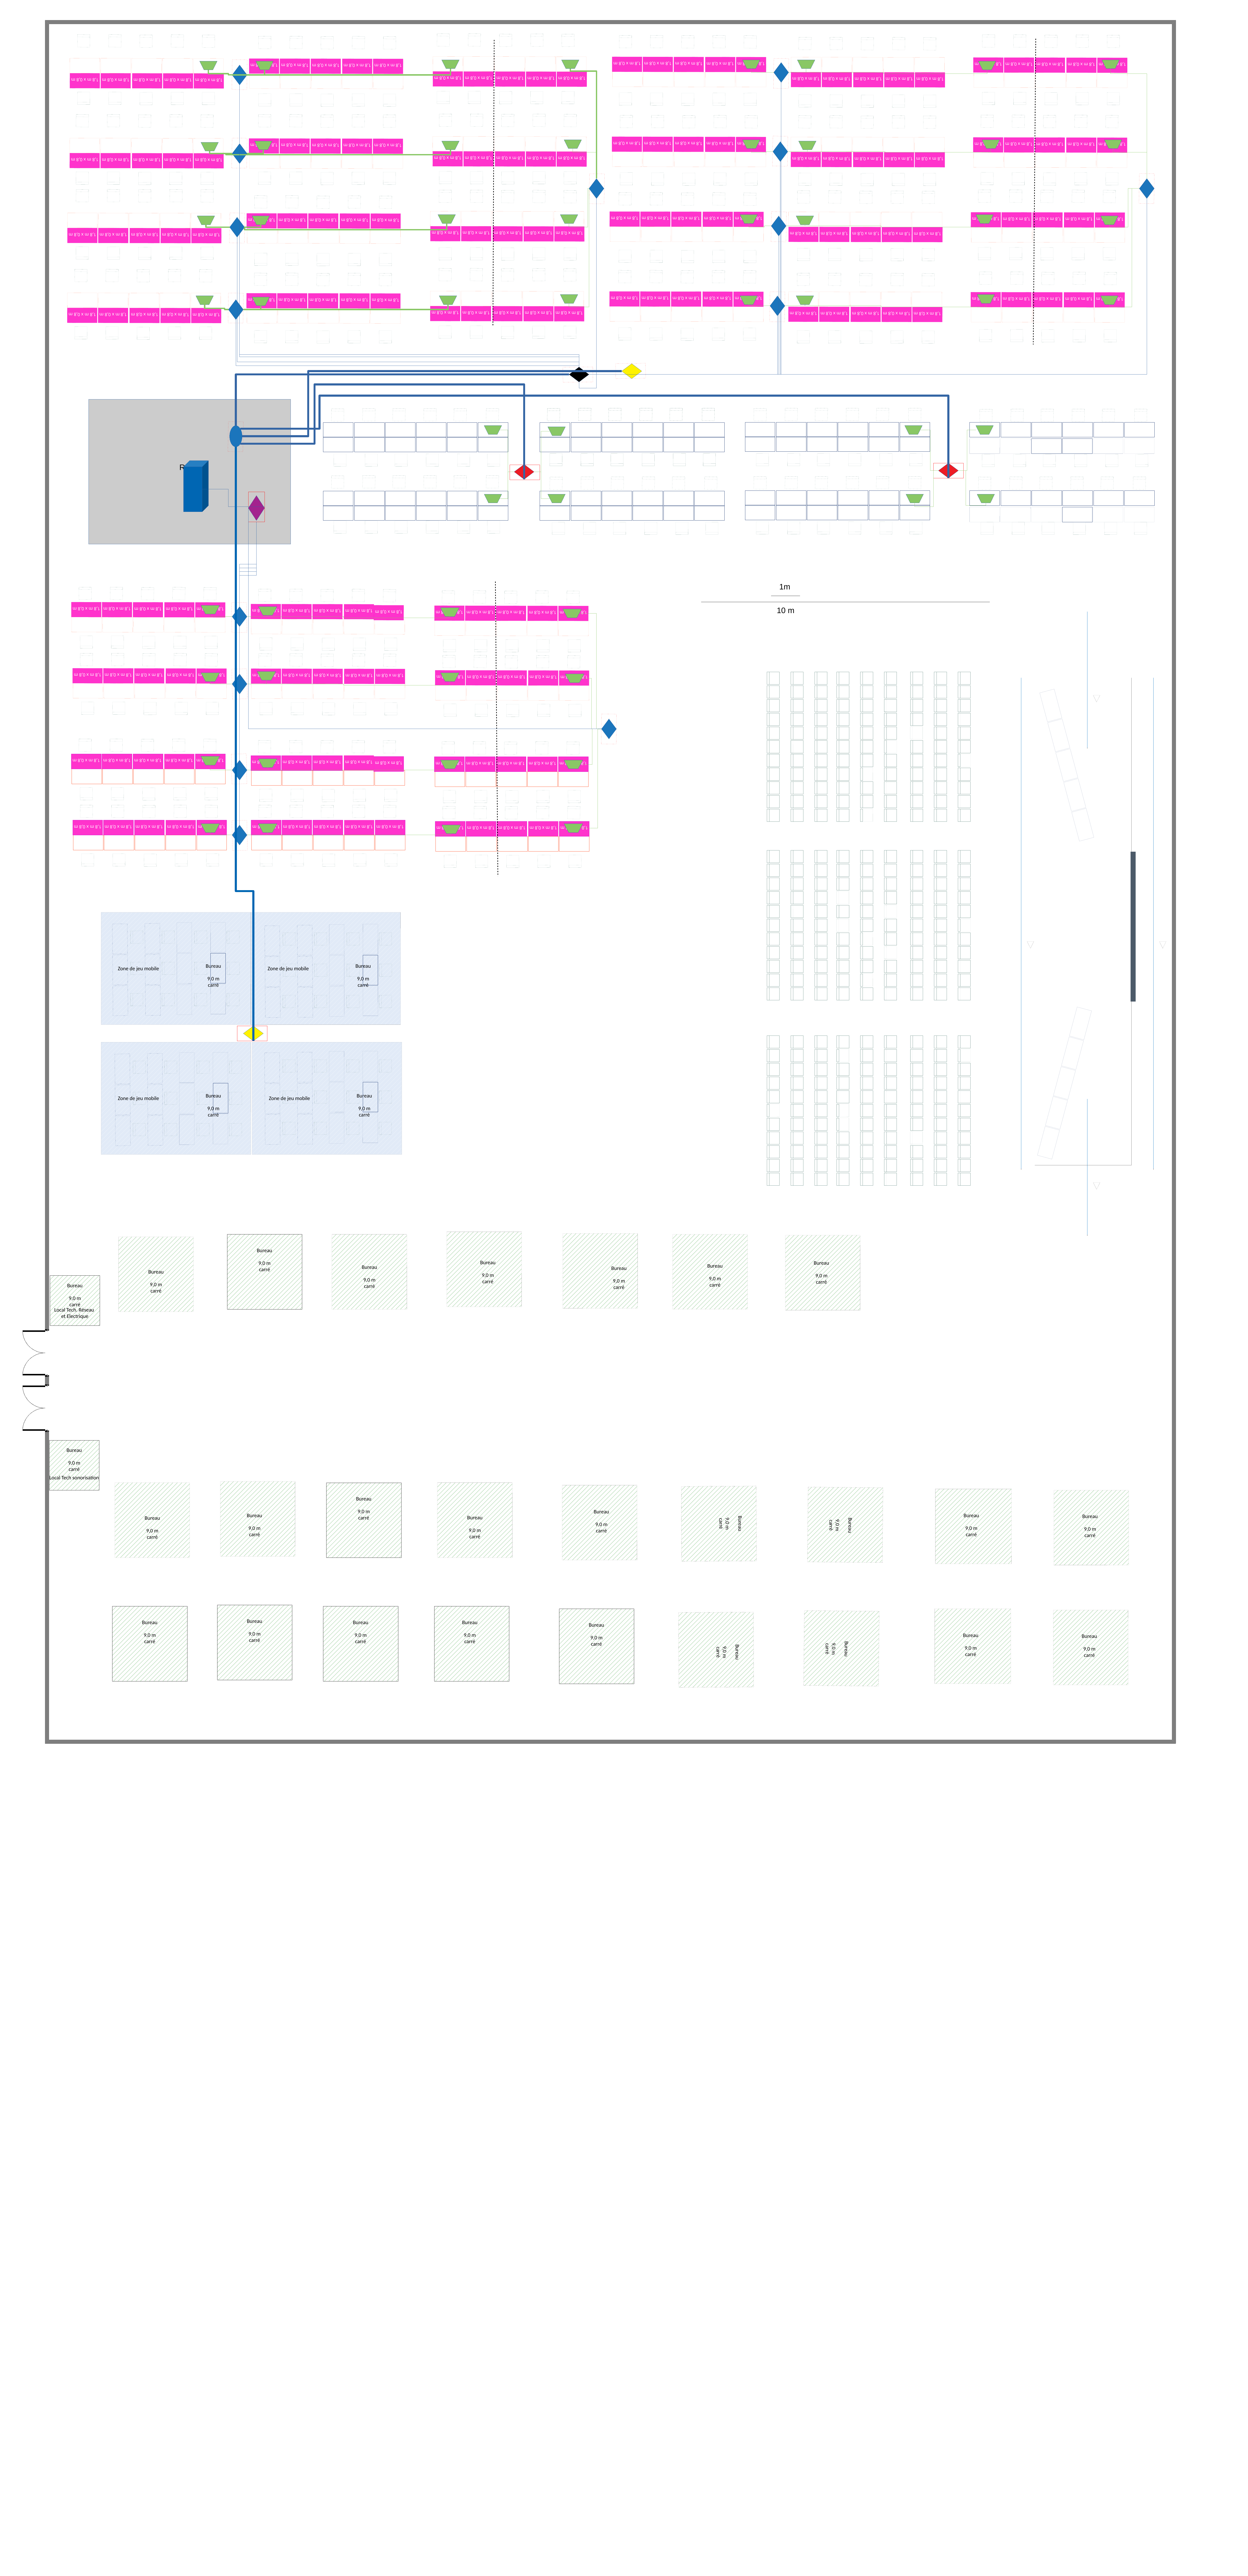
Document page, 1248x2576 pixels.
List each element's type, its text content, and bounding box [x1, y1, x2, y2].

text_box [610, 212, 639, 215]
text_box [524, 238, 553, 241]
text_box Bureau 9,0 m carré [957, 1627, 985, 1669]
text_box [913, 239, 942, 242]
text_box [640, 292, 670, 294]
text_box 1,8 m x 0,8 m [741, 299, 744, 304]
text_box 1,8 m x 0,8 m [662, 294, 710, 304]
text_box [526, 152, 556, 154]
text_box 1,8 m x 0,8 m [204, 671, 232, 681]
text_box [161, 320, 190, 323]
text_box [796, 296, 814, 305]
text_box [703, 224, 733, 227]
text_box [435, 825, 465, 836]
text_box [976, 425, 993, 435]
text_box [851, 239, 881, 242]
text_box [557, 72, 587, 75]
text_box [1111, 70, 1127, 73]
text_box 1,8 m x 0,8 m [548, 75, 595, 84]
text_box [906, 494, 924, 503]
text_box 1,8 m x 0,8 m [289, 758, 304, 768]
text_box [495, 84, 525, 86]
text_box [280, 139, 310, 141]
text_box 1,8 m x 0,8 m [266, 672, 290, 681]
text_box [313, 681, 343, 684]
text_box 1,8 m x 0,8 m [488, 673, 535, 683]
text_box Régie [228, 422, 235, 452]
text_box [497, 834, 527, 836]
text_box 1,8 m x 0,8 m [422, 229, 453, 238]
text_box 1,8 m x 0,8 m [351, 607, 383, 616]
text_box [249, 139, 279, 150]
text_box [237, 674, 239, 694]
text_box [465, 618, 495, 621]
text_box [496, 606, 526, 609]
text_box [45, 1375, 49, 1376]
text_box 1m [776, 581, 794, 593]
text_box [313, 669, 343, 672]
text_box 1,8 m x 0,8 m [203, 610, 210, 615]
text_box [373, 71, 403, 74]
text_box [309, 213, 338, 216]
text_box [195, 766, 210, 769]
text_box [23, 1374, 45, 1375]
text_box 1,8 m x 0,8 m [123, 156, 171, 165]
text_box [254, 1027, 264, 1040]
text_box [282, 617, 311, 619]
text_box Régie [237, 399, 291, 428]
text_box Bureau 9,0 m carré [213, 1114, 227, 1129]
text_box 1,8 m x 0,8 m [985, 215, 1009, 224]
text_box Zone de jeu mobile [265, 963, 280, 974]
text_box [1054, 1490, 1129, 1565]
text_box [282, 820, 312, 823]
text_box Zone de jeu mobile [266, 1093, 280, 1103]
text_box [554, 306, 584, 309]
text_box [249, 59, 279, 70]
text_box [134, 668, 164, 671]
text_box [575, 367, 583, 370]
text_box [130, 308, 159, 311]
text_box [344, 604, 374, 607]
text_box 1,8 m x 0,8 m [64, 823, 111, 832]
text_box [313, 768, 342, 770]
text_box 1,8 m x 0,8 m [1132, 215, 1133, 225]
text_box [430, 306, 447, 309]
text_box [673, 1234, 747, 1309]
text_box [197, 669, 227, 671]
text_box [249, 495, 264, 507]
text_box Zone de jeu mobile [285, 964, 295, 974]
text_box [442, 60, 459, 69]
text_box [254, 912, 400, 1025]
text_box [98, 320, 128, 323]
text_box 1,8 m x 0,8 m [247, 61, 264, 71]
text_box 1,8 m x 0,8 m [92, 156, 123, 165]
text_box [1035, 138, 1065, 140]
text_box 1,8 m x 0,8 m [374, 608, 412, 617]
text_box [465, 606, 495, 609]
text_box [233, 76, 247, 85]
text_box [612, 137, 642, 140]
text_box [199, 61, 217, 70]
text_box 1,8 m x 0,8 m [786, 230, 811, 239]
text_box [237, 607, 239, 626]
text_box [73, 680, 102, 683]
text_box [434, 606, 464, 617]
text_box Zone de jeu mobile [130, 1093, 133, 1103]
text_box [102, 766, 132, 769]
text_box Zone de jeu mobile [128, 963, 131, 974]
text_box Bureau 9,0 m carré [252, 1243, 277, 1284]
text_box [736, 137, 766, 149]
text_box Bureau 9,0 m carré [199, 962, 207, 974]
text_box 1,8 m x 0,8 m [232, 823, 235, 832]
text_box [822, 152, 852, 155]
text_box [559, 671, 589, 674]
text_box 1,8 m x 0,8 m [474, 824, 488, 834]
text_box 1,8 m x 0,8 m [121, 311, 168, 320]
text_box [130, 240, 160, 243]
text_box Zone de jeu mobile [283, 964, 285, 974]
text_box [163, 153, 193, 156]
text_box [610, 291, 639, 294]
text_box [554, 318, 584, 321]
text_box [50, 1276, 100, 1326]
text_box [249, 507, 265, 521]
text_box [749, 224, 763, 227]
text_box 1,8 m x 0,8 m [304, 607, 351, 616]
text_box [853, 72, 883, 75]
text_box [528, 757, 557, 760]
text_box Bureau 9,0 m carré [704, 1640, 745, 1665]
text_box 1,8 m x 0,8 m [811, 230, 842, 239]
text_box [528, 683, 558, 685]
text_box 1,8 m x 0,8 m [123, 76, 171, 86]
text_box [495, 152, 525, 154]
text_box [705, 69, 735, 72]
text_box Bureau 9,0 m carré [211, 958, 225, 983]
text_box [164, 766, 194, 769]
text_box [1035, 58, 1065, 60]
text_box Bureau 9,0 m carré [1077, 1628, 1102, 1669]
text_box [251, 824, 281, 835]
text_box 1,8 m x 0,8 m [770, 295, 772, 304]
text_box [71, 614, 101, 617]
text_box [433, 83, 463, 86]
text_box [493, 306, 522, 309]
text_box 1,8 m x 0,8 m [788, 155, 813, 164]
text_box [974, 58, 1003, 60]
text_box [102, 754, 132, 757]
text_box 1,8 m x 0,8 m [589, 229, 593, 239]
text_box 1,8 m x 0,8 m [288, 61, 302, 71]
text_box 1,8 m x 0,8 m [426, 608, 450, 618]
text_box [102, 602, 132, 605]
text_box [905, 425, 922, 435]
text_box [1066, 138, 1096, 141]
text_box [251, 759, 281, 770]
text_box [373, 151, 403, 154]
text_box 1,8 m x 0,8 m [603, 139, 651, 149]
text_box Zone de jeu mobile [115, 1093, 130, 1103]
text_box Bureau 9,0 m carré [363, 986, 377, 999]
text_box [528, 834, 558, 836]
text_box 1,8 m x 0,8 m [111, 671, 126, 681]
text_box [497, 682, 527, 685]
text_box [1066, 150, 1096, 152]
text_box 1,8 m x 0,8 m [1026, 60, 1074, 70]
text_box [308, 305, 338, 308]
text_box [770, 296, 779, 316]
text_box [130, 320, 159, 323]
text_box [526, 72, 556, 75]
text_box Bureau 9,0 m carré [363, 1088, 378, 1112]
text_box [853, 164, 883, 167]
text_box 1,8 m x 0,8 m [63, 605, 110, 614]
text_box [210, 766, 225, 769]
text_box [1097, 138, 1127, 149]
text_box 1,8 m x 0,8 m [535, 609, 566, 618]
text_box [374, 757, 404, 759]
text_box [1064, 304, 1094, 307]
text_box [134, 681, 164, 683]
text_box [433, 72, 450, 74]
text_box [313, 604, 342, 607]
text_box 1,8 m x 0,8 m [183, 311, 228, 320]
text_box 1,8 m x 0,8 m [567, 678, 570, 683]
text_box [133, 766, 163, 769]
text_box [884, 84, 914, 87]
text_box 1,8 m x 0,8 m [789, 75, 813, 84]
text_box [280, 151, 310, 153]
text_box [791, 152, 821, 155]
text_box [557, 152, 587, 154]
text_box [201, 142, 218, 151]
text_box [232, 831, 235, 839]
text_box [374, 618, 404, 620]
text_box [232, 144, 239, 154]
text_box 1,8 m x 0,8 m [265, 61, 288, 71]
text_box [311, 59, 341, 61]
text_box Local Tech sonorisation [47, 1473, 102, 1483]
text_box [196, 296, 213, 305]
text_box [434, 757, 464, 760]
text_box 1,8 m x 0,8 m [665, 140, 712, 149]
text_box Bureau 9,0 m carré [957, 1507, 985, 1549]
text_box 1,8 m x 0,8 m [811, 310, 842, 319]
text_box [734, 292, 763, 295]
text_box [514, 465, 523, 479]
text_box [497, 671, 527, 673]
text_box [779, 298, 780, 314]
text_box [589, 178, 604, 198]
text_box [73, 668, 102, 671]
text_box [237, 825, 247, 845]
text_box Bureau 9,0 m carré [199, 1092, 209, 1104]
text_box [434, 760, 464, 772]
text_box 1,8 m x 0,8 m [751, 60, 774, 69]
text_box [1032, 304, 1062, 307]
text_box Zone de jeu mobile [298, 963, 311, 974]
text_box [210, 615, 225, 616]
text_box [640, 304, 670, 306]
text_box [247, 225, 260, 227]
text_box Bureau 9,0 m carré [242, 1613, 267, 1654]
text_box [70, 73, 100, 76]
text_box 1,8 m x 0,8 m [889, 230, 904, 239]
text_box [374, 605, 404, 608]
text_box 1,8 m x 0,8 m [546, 309, 593, 318]
text_box 1,8 m x 0,8 m [378, 216, 409, 226]
text_box [524, 306, 553, 309]
text_box [466, 682, 496, 685]
text_box [70, 165, 100, 168]
text_box [313, 756, 342, 758]
text_box 1,8 m x 0,8 m [92, 76, 123, 85]
text_box [434, 618, 464, 620]
text_box 1,8 m x 0,8 m [842, 230, 889, 239]
text_box [912, 307, 942, 310]
text_box 1,8 m x 0,8 m [203, 761, 210, 766]
text_box 1,8 m x 0,8 m [781, 310, 785, 319]
text_box 1,8 m x 0,8 m [381, 62, 412, 71]
text_box 1,8 m x 0,8 m [289, 607, 304, 616]
text_box [1002, 212, 1031, 215]
text_box [191, 228, 221, 231]
text_box 1,8 m x 0,8 m [566, 760, 597, 769]
text_box [435, 670, 465, 682]
text_box [797, 60, 815, 69]
text_box 1,8 m x 0,8 m [232, 671, 235, 681]
text_box 1,8 m x 0,8 m [651, 140, 665, 149]
text_box 1,8 m x 0,8 m [426, 760, 473, 769]
text_box [311, 151, 340, 153]
text_box [266, 681, 281, 683]
text_box [23, 1429, 45, 1431]
text_box [971, 304, 986, 307]
text_box 1,8 m x 0,8 m [904, 310, 951, 319]
text_box 1,8 m x 0,8 m [741, 295, 770, 304]
text_box 1,8 m x 0,8 m [351, 672, 383, 681]
text_box [495, 72, 525, 74]
text_box 1,8 m x 0,8 m [61, 76, 92, 85]
text_box 1,8 m x 0,8 m [242, 607, 247, 616]
text_box 1,8 m x 0,8 m [290, 672, 306, 681]
text_box [233, 155, 239, 163]
text_box 1,8 m x 0,8 m [488, 824, 535, 834]
text_box [751, 149, 766, 152]
text_box [430, 226, 446, 229]
text_box [1097, 70, 1110, 73]
text_box [342, 59, 372, 62]
text_box [101, 73, 131, 76]
text_box 1,8 m x 0,8 m [531, 229, 546, 239]
text_box [375, 820, 405, 823]
text_box [496, 757, 526, 760]
text_box Régie [89, 399, 235, 544]
text_box 1,8 m x 0,8 m [240, 216, 245, 225]
text_box [548, 427, 565, 436]
text_box 1,8 m x 0,8 m [299, 296, 347, 306]
text_box 1,8 m x 0,8 m [781, 230, 786, 239]
text_box [45, 1329, 49, 1377]
text_box 1,8 m x 0,8 m [455, 154, 486, 164]
text_box [374, 768, 404, 770]
text_box [433, 152, 450, 154]
text_box [264, 150, 279, 153]
text_box 1,8 m x 0,8 m [986, 295, 1009, 304]
text_box [526, 164, 556, 166]
text_box Bureau 9,0 m carré [349, 958, 377, 999]
text_box [558, 757, 588, 760]
text_box 1,8 m x 0,8 m [706, 215, 741, 224]
text_box [884, 152, 914, 155]
text_box [496, 618, 526, 621]
text_box 1,8 m x 0,8 m [962, 215, 984, 224]
text_box [344, 820, 374, 823]
text_box [734, 296, 763, 307]
text_box [311, 71, 341, 74]
text_box [464, 72, 494, 74]
text_box 1,8 m x 0,8 m [124, 605, 172, 614]
text_box [461, 306, 491, 309]
text_box 1,8 m x 0,8 m [484, 229, 531, 238]
text_box [191, 308, 221, 311]
text_box Bureau 9,0 m carré [350, 1122, 359, 1129]
text_box [373, 139, 403, 142]
text_box [277, 225, 307, 228]
text_box 1,8 m x 0,8 m [567, 673, 596, 683]
text_box 1,8 m x 0,8 m [383, 823, 414, 832]
text_box 1,8 m x 0,8 m [577, 614, 596, 618]
text_box [23, 1386, 45, 1387]
text_box [1002, 292, 1031, 295]
text_box [447, 1232, 522, 1307]
text_box [102, 614, 132, 617]
text_box Zone de jeu mobile [133, 963, 143, 974]
text_box [67, 308, 97, 311]
text_box 1,8 m x 0,8 m [1012, 140, 1026, 150]
text_box Bureau 9,0 m carré [809, 1255, 834, 1296]
text_box [71, 766, 101, 769]
text_box 1,8 m x 0,8 m [304, 672, 351, 681]
text_box 1,8 m x 0,8 m [1012, 60, 1026, 70]
text_box 1,8 m x 0,8 m [842, 310, 889, 319]
text_box [101, 153, 130, 156]
text_box 1,8 m x 0,8 m [247, 823, 290, 832]
text_box 10 m [774, 604, 807, 617]
text_box 1,8 m x 0,8 m [121, 231, 168, 240]
text_box [232, 613, 235, 620]
text_box Régie [243, 430, 291, 435]
text_box [344, 618, 374, 619]
text_box [466, 821, 496, 824]
text_box 1,8 m x 0,8 m [773, 140, 775, 149]
text_box [45, 1384, 49, 1432]
text_box [528, 618, 557, 621]
text_box Zone de jeu mobile [143, 963, 145, 974]
text_box [915, 72, 945, 74]
text_box [1064, 224, 1094, 227]
text_box [67, 240, 97, 243]
text_box [375, 669, 405, 672]
text_box 1,8 m x 0,8 m [261, 216, 285, 225]
text_box Local Tech. Réseau et Electrique [52, 1304, 98, 1322]
text_box Régie [237, 507, 248, 544]
text_box [1004, 150, 1034, 152]
text_box 1,8 m x 0,8 m [347, 296, 378, 306]
text_box [70, 153, 100, 156]
text_box [119, 1237, 193, 1312]
text_box [915, 164, 945, 167]
text_box [853, 152, 883, 155]
text_box Régie [237, 422, 243, 428]
text_box [808, 1487, 883, 1562]
text_box [466, 670, 496, 673]
text_box 1,8 m x 0,8 m [744, 143, 751, 149]
text_box [232, 680, 235, 688]
text_box [986, 304, 1001, 307]
text_box 1,8 m x 0,8 m [172, 605, 203, 615]
text_box [610, 224, 639, 227]
text_box [819, 239, 849, 242]
text_box 1,8 m x 0,8 m [1072, 140, 1105, 150]
text_box [734, 212, 763, 224]
text_box 1,8 m x 0,8 m [351, 823, 383, 832]
text_box [115, 1483, 190, 1558]
text_box [1002, 304, 1031, 307]
text_box 1,8 m x 0,8 m [89, 311, 121, 320]
text_box 1,8 m x 0,8 m [663, 215, 710, 224]
text_box [342, 71, 372, 74]
text_box [461, 226, 491, 229]
text_box [277, 305, 307, 308]
text_box [240, 220, 244, 234]
text_box [232, 766, 235, 774]
text_box Bureau 9,0 m carré [211, 984, 225, 999]
text_box 1,8 m x 0,8 m [601, 215, 648, 224]
text_box 1,8 m x 0,8 m [249, 607, 268, 616]
text_box [528, 769, 557, 772]
text_box [71, 602, 101, 605]
text_box 1,8 m x 0,8 m [183, 231, 229, 240]
text_box [705, 149, 735, 152]
text_box [71, 754, 101, 757]
text_box [822, 72, 852, 75]
text_box Régie [181, 465, 184, 467]
text_box [1064, 213, 1094, 215]
text_box [23, 1331, 45, 1332]
text_box [101, 1042, 251, 1154]
text_box [558, 606, 588, 621]
text_box [643, 149, 673, 152]
text_box 1,8 m x 0,8 m [304, 823, 351, 832]
text_box [435, 821, 465, 824]
text_box [103, 668, 133, 671]
text_box 1,8 m x 0,8 m [484, 309, 531, 318]
text_box Bureau 9,0 m carré [461, 1510, 489, 1551]
text_box [243, 1026, 252, 1040]
text_box [101, 165, 130, 168]
text_box [528, 671, 558, 673]
text_box 1,8 m x 0,8 m [126, 671, 173, 681]
text_box 1,8 m x 0,8 m [231, 757, 234, 766]
text_box 1,8 m x 0,8 m [548, 154, 595, 164]
text_box [1113, 150, 1127, 152]
text_box [227, 1234, 302, 1309]
text_box [45, 1329, 49, 1331]
text_box [915, 74, 945, 75]
text_box [133, 602, 163, 605]
text_box [559, 674, 589, 685]
text_box [791, 72, 821, 75]
text_box [371, 306, 400, 308]
text_box [671, 292, 701, 294]
text_box Zone de jeu mobile [280, 963, 298, 974]
text_box 1,8 m x 0,8 m [242, 823, 247, 832]
text_box [524, 227, 553, 229]
text_box Bureau 9,0 m carré [137, 1615, 162, 1656]
text_box [437, 1483, 512, 1558]
text_box 1,8 m x 0,8 m [450, 673, 474, 682]
text_box [484, 425, 502, 435]
text_box 1,8 m x 0,8 m [906, 155, 953, 164]
text_box 1,8 m x 0,8 m [381, 142, 412, 151]
text_box 1,8 m x 0,8 m [1132, 295, 1133, 305]
text_box [796, 216, 814, 225]
text_box [101, 85, 131, 88]
text_box [773, 141, 781, 162]
text_box Bureau 9,0 m carré [199, 994, 207, 999]
text_box 1,8 m x 0,8 m [168, 231, 183, 240]
text_box Régie [249, 508, 265, 522]
text_box [447, 226, 460, 229]
text_box [194, 165, 224, 168]
text_box [251, 820, 281, 823]
text_box 1,8 m x 0,8 m [378, 296, 409, 306]
text_box [736, 69, 751, 72]
text_box [163, 165, 193, 168]
text_box [237, 301, 239, 318]
text_box 1,8 m x 0,8 m [964, 140, 991, 149]
text_box 1,8 m x 0,8 m [535, 760, 566, 769]
text_box [342, 139, 372, 142]
text_box [612, 57, 642, 60]
text_box [705, 137, 735, 140]
text_box 1,8 m x 0,8 m [455, 74, 486, 84]
text_box [277, 213, 307, 216]
text_box [68, 228, 97, 231]
text_box [789, 239, 818, 242]
text_box [558, 760, 588, 772]
text_box [449, 306, 460, 309]
text_box [344, 669, 374, 672]
text_box [525, 465, 534, 479]
text_box [1139, 178, 1154, 198]
text_box Zone de jeu mobile [131, 963, 133, 974]
text_box [781, 143, 788, 160]
text_box [1066, 70, 1096, 73]
text_box [249, 71, 264, 74]
text_box [882, 307, 912, 310]
text_box Régie [241, 437, 243, 443]
text_box [751, 69, 766, 72]
text_box 1,8 m x 0,8 m [965, 60, 1012, 70]
text_box [496, 769, 526, 772]
text_box [280, 59, 310, 61]
text_box [165, 602, 194, 605]
text_box 1,8 m x 0,8 m [904, 230, 951, 239]
text_box [161, 240, 190, 243]
text_box Bureau 9,0 m carré [62, 1278, 87, 1304]
text_box 1,8 m x 0,8 m [785, 310, 811, 319]
text_box 1,8 m x 0,8 m [741, 218, 749, 224]
text_box [197, 824, 227, 835]
text_box [671, 304, 701, 306]
text_box Bureau 9,0 m carré [707, 1511, 748, 1536]
text_box Régie [237, 444, 243, 452]
text_box 1,8 m x 0,8 m [63, 757, 110, 766]
text_box 1,8 m x 0,8 m [242, 758, 246, 768]
text_box [309, 225, 338, 228]
text_box [166, 681, 195, 683]
text_box [165, 614, 194, 617]
text_box Bureau 9,0 m carré [357, 1259, 382, 1300]
text_box 1,8 m x 0,8 m [240, 141, 247, 150]
text_box 1,8 m x 0,8 m [110, 757, 124, 766]
text_box [493, 226, 523, 229]
text_box [672, 212, 701, 215]
text_box [49, 1440, 99, 1473]
text_box [851, 319, 881, 322]
text_box [313, 617, 342, 619]
text_box [913, 227, 942, 230]
text_box [674, 149, 703, 152]
text_box 1,8 m x 0,8 m [285, 296, 299, 305]
text_box Zone de jeu mobile [298, 1093, 312, 1103]
text_box [493, 318, 522, 321]
text_box 1,8 m x 0,8 m [426, 673, 450, 682]
text_box [313, 820, 343, 823]
text_box [344, 756, 374, 758]
text_box 1,8 m x 0,8 m [487, 760, 535, 769]
text_box [251, 617, 281, 619]
text_box [240, 305, 243, 315]
text_box [884, 164, 914, 167]
text_box [45, 1430, 49, 1432]
text_box [451, 72, 463, 74]
text_box [135, 832, 164, 835]
text_box [788, 319, 818, 322]
text_box Bureau 9,0 m carré [199, 1123, 209, 1129]
text_box [240, 607, 247, 627]
text_box Zone de jeu mobile [145, 963, 160, 974]
text_box 1,8 m x 0,8 m [302, 61, 350, 71]
text_box 1,8 m x 0,8 m [601, 294, 648, 304]
text_box 1,8 m x 0,8 m [59, 231, 90, 240]
text_box [132, 153, 162, 156]
text_box [1095, 213, 1125, 215]
text_box [1053, 1610, 1128, 1685]
text_box [194, 86, 224, 88]
text_box Bureau 9,0 m carré [348, 1615, 373, 1656]
text_box [548, 494, 565, 503]
text_box [371, 214, 400, 216]
text_box [197, 216, 215, 225]
text_box [332, 1234, 407, 1309]
text_box [98, 308, 128, 311]
text_box [1098, 58, 1127, 69]
text_box [67, 320, 97, 323]
text_box [166, 820, 196, 823]
text_box [736, 57, 766, 69]
text_box [484, 494, 502, 503]
text_box [791, 84, 821, 87]
text_box [526, 84, 556, 86]
text_box [1004, 58, 1034, 60]
text_box 1,8 m x 0,8 m [249, 671, 266, 681]
text_box Zone de jeu mobile [146, 1093, 147, 1103]
text_box [1095, 292, 1125, 295]
text_box [971, 224, 984, 227]
text_box 1,8 m x 0,8 m [173, 671, 204, 681]
text_box 1,8 m x 0,8 m [651, 60, 665, 69]
text_box Bureau 9,0 m carré [61, 1442, 87, 1473]
text_box Bureau 9,0 m carré [349, 995, 359, 999]
text_box [311, 139, 340, 141]
text_box [282, 669, 312, 672]
text_box [882, 319, 911, 322]
text_box Zone de jeu mobile [295, 1093, 297, 1103]
text_box [674, 57, 704, 60]
text_box [1033, 224, 1062, 227]
text_box 1,8 m x 0,8 m [110, 605, 124, 614]
text_box 1,8 m x 0,8 m [300, 216, 347, 226]
text_box [240, 674, 247, 694]
text_box [282, 756, 311, 758]
text_box 1,8 m x 0,8 m [246, 758, 289, 768]
text_box 1,8 m x 0,8 m [168, 311, 183, 320]
text_box Bureau 9,0 m carré [349, 964, 359, 976]
text_box [73, 820, 102, 823]
text_box 1,8 m x 0,8 m [844, 155, 892, 164]
text_box 1,8 m x 0,8 m [534, 154, 548, 164]
text_box [220, 1481, 295, 1556]
text_box [612, 69, 642, 72]
text_box [247, 297, 276, 308]
text_box [323, 1606, 398, 1681]
text_box 1,8 m x 0,8 m [813, 155, 844, 164]
text_box 1,8 m x 0,8 m [1024, 215, 1071, 224]
text_box 1,8 m x 0,8 m [351, 758, 382, 768]
text_box 1,8 m x 0,8 m [61, 156, 92, 165]
text_box [561, 60, 579, 69]
text_box 1,8 m x 0,8 m [374, 759, 412, 768]
text_box Bureau 9,0 m carré [350, 1091, 359, 1103]
text_box [610, 303, 639, 306]
text_box 1,8 m x 0,8 m [749, 215, 771, 224]
text_box 1,8 m x 0,8 m [580, 678, 591, 683]
text_box [559, 1609, 634, 1684]
text_box [626, 374, 637, 379]
text_box [563, 1234, 638, 1308]
text_box [557, 164, 587, 167]
text_box [217, 1605, 292, 1680]
text_box [247, 293, 276, 296]
text_box 1,8 m x 0,8 m [247, 607, 248, 616]
text_box [371, 294, 400, 296]
text_box [884, 72, 914, 74]
text_box [249, 150, 263, 153]
text_box [191, 240, 221, 243]
text_box [559, 821, 589, 833]
text_box [247, 225, 276, 228]
text_box [104, 820, 133, 823]
text_box 1,8 m x 0,8 m [172, 757, 203, 766]
text_box [240, 143, 247, 154]
text_box 1,8 m x 0,8 m [889, 310, 904, 319]
text_box 1,8 m x 0,8 m [171, 76, 185, 86]
text_box [781, 301, 785, 311]
text_box 1,8 m x 0,8 m [1102, 295, 1132, 305]
text_box 1,8 m x 0,8 m [991, 140, 1012, 150]
text_box 1,8 m x 0,8 m [350, 62, 381, 71]
text_box [915, 152, 945, 155]
text_box 1,8 m x 0,8 m [648, 294, 662, 304]
text_box Bureau 9,0 m carré [242, 1507, 267, 1549]
text_box [935, 1609, 1011, 1684]
text_box Bureau 9,0 m carré [199, 958, 227, 999]
text_box [251, 669, 281, 680]
text_box Bureau 9,0 m carré [584, 1617, 609, 1658]
text_box [430, 238, 460, 241]
text_box 1,8 m x 0,8 m [1105, 67, 1110, 70]
text_box [45, 1384, 49, 1386]
text_box [282, 604, 311, 607]
text_box [1004, 70, 1034, 72]
text_box [560, 294, 578, 303]
text_box [73, 832, 102, 835]
text_box 1,8 m x 0,8 m [264, 141, 288, 151]
text_box [164, 754, 194, 757]
text_box [104, 832, 133, 835]
text_box [985, 224, 1001, 227]
text_box [45, 1377, 49, 1384]
text_box [247, 213, 277, 225]
text_box [643, 137, 673, 140]
text_box [528, 606, 557, 609]
text_box 1,8 m x 0,8 m [892, 75, 906, 85]
text_box [1004, 138, 1034, 140]
text_box 1,8 m x 0,8 m [1111, 61, 1136, 70]
text_box [265, 71, 279, 74]
text_box 1,8 m x 0,8 m [486, 154, 534, 164]
text_box [671, 224, 701, 227]
text_box [1064, 292, 1094, 295]
text_box [528, 821, 558, 824]
text_box [882, 239, 912, 242]
text_box Bureau 9,0 m carré [363, 958, 377, 985]
text_box [166, 832, 196, 835]
text_box [237, 760, 239, 780]
text_box Bureau 9,0 m carré [606, 1260, 632, 1301]
text_box [434, 1606, 509, 1681]
text_box [736, 149, 751, 152]
text_box 1,8 m x 0,8 m [1024, 295, 1071, 305]
text_box Bureau 9,0 m carré [213, 1088, 227, 1113]
text_box 1,8 m x 0,8 m [782, 75, 788, 84]
text_box [643, 69, 673, 72]
text_box Bureau 9,0 m carré [363, 1113, 378, 1129]
text_box [822, 84, 852, 87]
text_box Bureau 9,0 m carré [813, 1636, 855, 1662]
text_box [703, 304, 732, 306]
text_box [734, 224, 749, 227]
text_box [791, 164, 821, 167]
text_box [785, 1235, 860, 1310]
text_box [442, 141, 459, 150]
text_box [679, 1612, 754, 1687]
text_box [251, 912, 252, 1025]
text_box 1,8 m x 0,8 m [240, 61, 247, 71]
text_box Bureau 9,0 m carré [459, 1615, 481, 1656]
text_box [915, 85, 945, 87]
text_box [277, 293, 307, 296]
text_box [45, 20, 1176, 1744]
text_box [232, 65, 247, 74]
text_box [340, 226, 370, 228]
text_box [973, 149, 991, 152]
text_box 1,8 m x 0,8 m [567, 828, 598, 834]
text_box [1035, 70, 1065, 72]
text_box [280, 71, 310, 74]
text_box [344, 768, 374, 770]
text_box [524, 318, 553, 321]
text_box 1,8 m x 0,8 m [535, 673, 567, 683]
text_box [98, 228, 128, 231]
text_box 1,8 m x 0,8 m [124, 757, 172, 766]
text_box [938, 464, 947, 477]
text_box [884, 74, 914, 75]
text_box 1,8 m x 0,8 m [665, 60, 713, 69]
text_box [282, 832, 312, 835]
text_box [375, 681, 405, 684]
text_box [559, 834, 589, 836]
text_box 1,8 m x 0,8 m [531, 74, 548, 84]
text_box [195, 614, 225, 617]
text_box [465, 769, 495, 772]
text_box [251, 681, 266, 683]
text_box 1,8 m x 0,8 m [892, 155, 906, 164]
text_box [133, 614, 163, 617]
text_box 1,8 m x 0,8 m [473, 609, 488, 618]
text_box 1,8 m x 0,8 m [531, 309, 546, 318]
text_box 1,8 m x 0,8 m [426, 824, 474, 834]
text_box [705, 57, 735, 60]
text_box [1002, 224, 1031, 227]
text_box [230, 217, 239, 237]
text_box [971, 292, 1001, 303]
text_box [103, 681, 133, 683]
text_box Bureau 9,0 m carré [702, 1258, 728, 1299]
text_box 1,8 m x 0,8 m [648, 215, 663, 224]
text_box [450, 682, 465, 685]
text_box [804, 1611, 879, 1686]
text_box Bureau 9,0 m carré [475, 1244, 501, 1307]
text_box [451, 152, 463, 154]
text_box [1131, 852, 1136, 1001]
text_box [464, 152, 493, 154]
text_box 1,8 m x 0,8 m [304, 758, 351, 768]
text_box Bureau 9,0 m carré [817, 1513, 858, 1538]
text_box [342, 151, 372, 154]
text_box [774, 62, 789, 82]
text_box 1,8 m x 0,8 m [1071, 295, 1102, 305]
text_box [643, 57, 673, 60]
text_box Zone de jeu mobile [283, 1093, 285, 1103]
text_box [112, 1606, 187, 1681]
text_box [554, 239, 584, 241]
text_box 1,8 m x 0,8 m [171, 156, 185, 165]
text_box [340, 305, 370, 308]
text_box [194, 153, 224, 156]
text_box 1,8 m x 0,8 m [845, 75, 892, 84]
text_box [282, 681, 312, 684]
text_box 1,8 m x 0,8 m [59, 311, 89, 320]
text_box [166, 668, 196, 671]
text_box 1,8 m x 0,8 m [422, 309, 452, 318]
text_box 1,8 m x 0,8 m [962, 295, 986, 304]
text_box Zone de jeu mobile [148, 1093, 161, 1103]
text_box [819, 319, 849, 322]
text_box Zone de jeu mobile [135, 1093, 146, 1103]
text_box [228, 299, 237, 320]
text_box Régie [241, 430, 243, 435]
text_box [373, 59, 403, 62]
text_box [640, 224, 670, 227]
text_box 1,8 m x 0,8 m [185, 76, 232, 86]
text_box Bureau 9,0 m carré [140, 1510, 165, 1551]
text_box 1,8 m x 0,8 m [1128, 215, 1132, 225]
text_box Bureau 9,0 m carré [351, 1491, 376, 1532]
text_box [98, 240, 128, 243]
text_box [132, 85, 162, 88]
text_box [49, 1483, 99, 1490]
text_box [344, 616, 374, 618]
text_box [882, 227, 912, 230]
text_box [326, 1483, 401, 1558]
text_box [1097, 150, 1127, 153]
text_box [464, 84, 494, 86]
text_box [252, 1042, 402, 1154]
text_box [822, 164, 852, 167]
text_box 1,8 m x 0,8 m [604, 60, 651, 69]
text_box [622, 364, 642, 374]
text_box [612, 149, 642, 152]
text_box 1,8 m x 0,8 m [474, 673, 488, 682]
text_box [991, 149, 1003, 152]
text_box [974, 61, 1003, 72]
text_box 1,8 m x 0,8 m [347, 216, 378, 226]
text_box Zone de jeu mobile [133, 1093, 135, 1103]
text_box 1,8 m x 0,8 m [535, 824, 567, 834]
text_box [681, 1486, 756, 1561]
text_box 1,8 m x 0,8 m [126, 823, 173, 832]
text_box 1,8 m x 0,8 m [450, 609, 473, 618]
text_box 1,8 m x 0,8 m [1074, 61, 1105, 70]
text_box [435, 682, 450, 685]
text_box [132, 73, 162, 76]
text_box [799, 141, 816, 150]
text_box [971, 212, 1001, 224]
text_box 1,8 m x 0,8 m [228, 311, 230, 320]
text_box [1095, 216, 1125, 227]
text_box [562, 1485, 637, 1560]
text_box [789, 227, 818, 230]
text_box [466, 834, 496, 836]
text_box 1,8 m x 0,8 m [245, 216, 260, 225]
text_box [554, 227, 584, 229]
text_box 1,8 m x 0,8 m [285, 216, 300, 225]
text_box 1,8 m x 0,8 m [579, 609, 597, 618]
text_box [912, 319, 942, 322]
text_box Zone de jeu mobile [280, 1093, 283, 1103]
text_box [465, 757, 495, 760]
text_box [251, 604, 281, 615]
text_box [1095, 296, 1125, 307]
text_box Régie [249, 492, 265, 507]
text_box 1,8 m x 0,8 m [712, 140, 744, 149]
text_box [433, 163, 463, 166]
text_box [1033, 212, 1062, 215]
text_box [135, 820, 164, 823]
text_box [461, 238, 491, 241]
text_box Bureau 9,0 m carré [589, 1504, 614, 1545]
text_box [439, 296, 457, 305]
text_box 1,8 m x 0,8 m [486, 74, 534, 84]
text_box 1,8 m x 0,8 m [1009, 215, 1024, 224]
text_box [557, 84, 587, 87]
text_box 1,8 m x 0,8 m [813, 75, 845, 84]
text_box [461, 318, 491, 321]
text_box 1,8 m x 0,8 m [751, 140, 773, 149]
text_box [101, 912, 251, 1025]
text_box Zone de jeu mobile [115, 963, 128, 974]
text_box [703, 292, 732, 295]
text_box 1,8 m x 0,8 m [1103, 215, 1128, 225]
text_box 1,8 m x 0,8 m [64, 671, 111, 681]
text_box [374, 770, 404, 771]
text_box [344, 681, 374, 684]
text_box Bureau 9,0 m carré [350, 1088, 378, 1129]
text_box Zone de jeu mobile [285, 1093, 295, 1103]
text_box 1,8 m x 0,8 m [238, 296, 239, 304]
text_box [851, 227, 881, 230]
text_box [935, 1489, 1011, 1564]
text_box 1,8 m x 0,8 m [243, 296, 285, 305]
text_box [197, 820, 227, 823]
text_box 1,8 m x 0,8 m [242, 671, 247, 681]
text_box 1,8 m x 0,8 m [473, 760, 487, 769]
text_box [788, 307, 818, 310]
text_box [229, 426, 242, 447]
text_box 1,8 m x 0,8 m [268, 607, 289, 616]
text_box [161, 308, 190, 311]
text_box Bureau 9,0 m carré [142, 1264, 170, 1305]
text_box Régie [249, 522, 256, 544]
text_box [564, 140, 582, 149]
text_box [308, 293, 338, 296]
text_box 1,8 m x 0,8 m [383, 672, 414, 681]
text_box [194, 74, 224, 76]
text_box [313, 832, 343, 835]
text_box [183, 461, 209, 512]
text_box 1,8 m x 0,8 m [452, 309, 484, 318]
text_box [569, 372, 589, 382]
text_box [601, 719, 617, 739]
text_box [70, 85, 100, 88]
text_box 1,8 m x 0,8 m [210, 605, 232, 615]
text_box 1,8 m x 0,8 m [906, 75, 954, 85]
text_box [560, 215, 578, 224]
text_box [1035, 150, 1065, 152]
text_box [438, 215, 456, 224]
text_box [132, 165, 162, 168]
text_box [674, 137, 703, 140]
text_box [851, 307, 881, 310]
text_box 1,8 m x 0,8 m [1026, 140, 1073, 150]
text_box 1,8 m x 0,8 m [210, 757, 231, 766]
text_box [130, 228, 160, 231]
text_box [340, 294, 370, 296]
text_box 1,8 m x 0,8 m [90, 231, 121, 240]
text_box 1,8 m x 0,8 m [546, 229, 589, 239]
text_box 1,8 m x 0,8 m [713, 60, 744, 69]
text_box [371, 226, 400, 228]
text_box 1,8 m x 0,8 m [247, 141, 263, 150]
text_box [493, 238, 523, 241]
text_box 1,8 m x 0,8 m [487, 609, 535, 618]
text_box [430, 318, 460, 321]
text_box 1,8 m x 0,8 m [290, 823, 304, 832]
text_box 1,8 m x 0,8 m [349, 142, 381, 151]
text_box Régie [237, 445, 291, 544]
text_box [495, 164, 525, 166]
text_box 1,8 m x 0,8 m [1070, 215, 1103, 225]
text_box [1032, 292, 1062, 295]
text_box 1,8 m x 0,8 m [453, 229, 484, 238]
text_box [853, 84, 883, 87]
text_box [195, 603, 225, 614]
text_box [282, 768, 311, 770]
text_box [240, 155, 246, 164]
text_box [161, 228, 191, 231]
text_box 1,8 m x 0,8 m [424, 154, 455, 163]
text_box [1066, 58, 1096, 61]
text_box [133, 754, 163, 757]
text_box [703, 212, 733, 215]
text_box [197, 673, 227, 683]
text_box [949, 464, 958, 477]
text_box [251, 756, 281, 758]
text_box [819, 227, 849, 230]
text_box [771, 216, 780, 236]
text_box 1,8 m x 0,8 m [424, 74, 455, 83]
text_box Bureau 9,0 m carré [199, 1088, 227, 1129]
text_box Régie [243, 437, 291, 443]
text_box 1,8 m x 0,8 m [173, 823, 204, 832]
text_box [163, 74, 193, 76]
text_box [344, 832, 374, 835]
text_box Bureau 9,0 m carré [1077, 1509, 1103, 1550]
text_box [819, 307, 849, 310]
text_box 1,8 m x 0,8 m [204, 823, 232, 832]
text_box [497, 821, 527, 824]
text_box [781, 219, 786, 233]
text_box 1,8 m x 0,8 m [240, 296, 243, 305]
text_box 1,8 m x 0,8 m [185, 156, 232, 165]
text_box 1,8 m x 0,8 m [1113, 141, 1136, 150]
text_box [375, 832, 405, 835]
text_box 1,8 m x 0,8 m [744, 63, 751, 69]
text_box [977, 494, 995, 503]
text_box [163, 85, 193, 88]
text_box 1,8 m x 0,8 m [232, 605, 234, 615]
text_box [464, 163, 493, 166]
text_box 1,8 m x 0,8 m [247, 671, 248, 681]
text_box [240, 760, 247, 780]
text_box 1,8 m x 0,8 m [581, 824, 598, 828]
text_box 1,8 m x 0,8 m [782, 155, 788, 164]
text_box [640, 212, 670, 215]
text_box 1,8 m x 0,8 m [710, 294, 741, 304]
text_box 1,8 m x 0,8 m [288, 141, 302, 151]
text_box 1,8 m x 0,8 m [302, 141, 349, 151]
text_box 1,8 m x 0,8 m [111, 823, 126, 832]
text_box [340, 214, 370, 216]
text_box 1,8 m x 0,8 m [1009, 295, 1024, 304]
text_box [191, 320, 221, 323]
text_box [973, 137, 1003, 149]
text_box [674, 69, 704, 72]
text_box 1,8 m x 0,8 m [1105, 141, 1113, 150]
text_box [195, 754, 225, 765]
